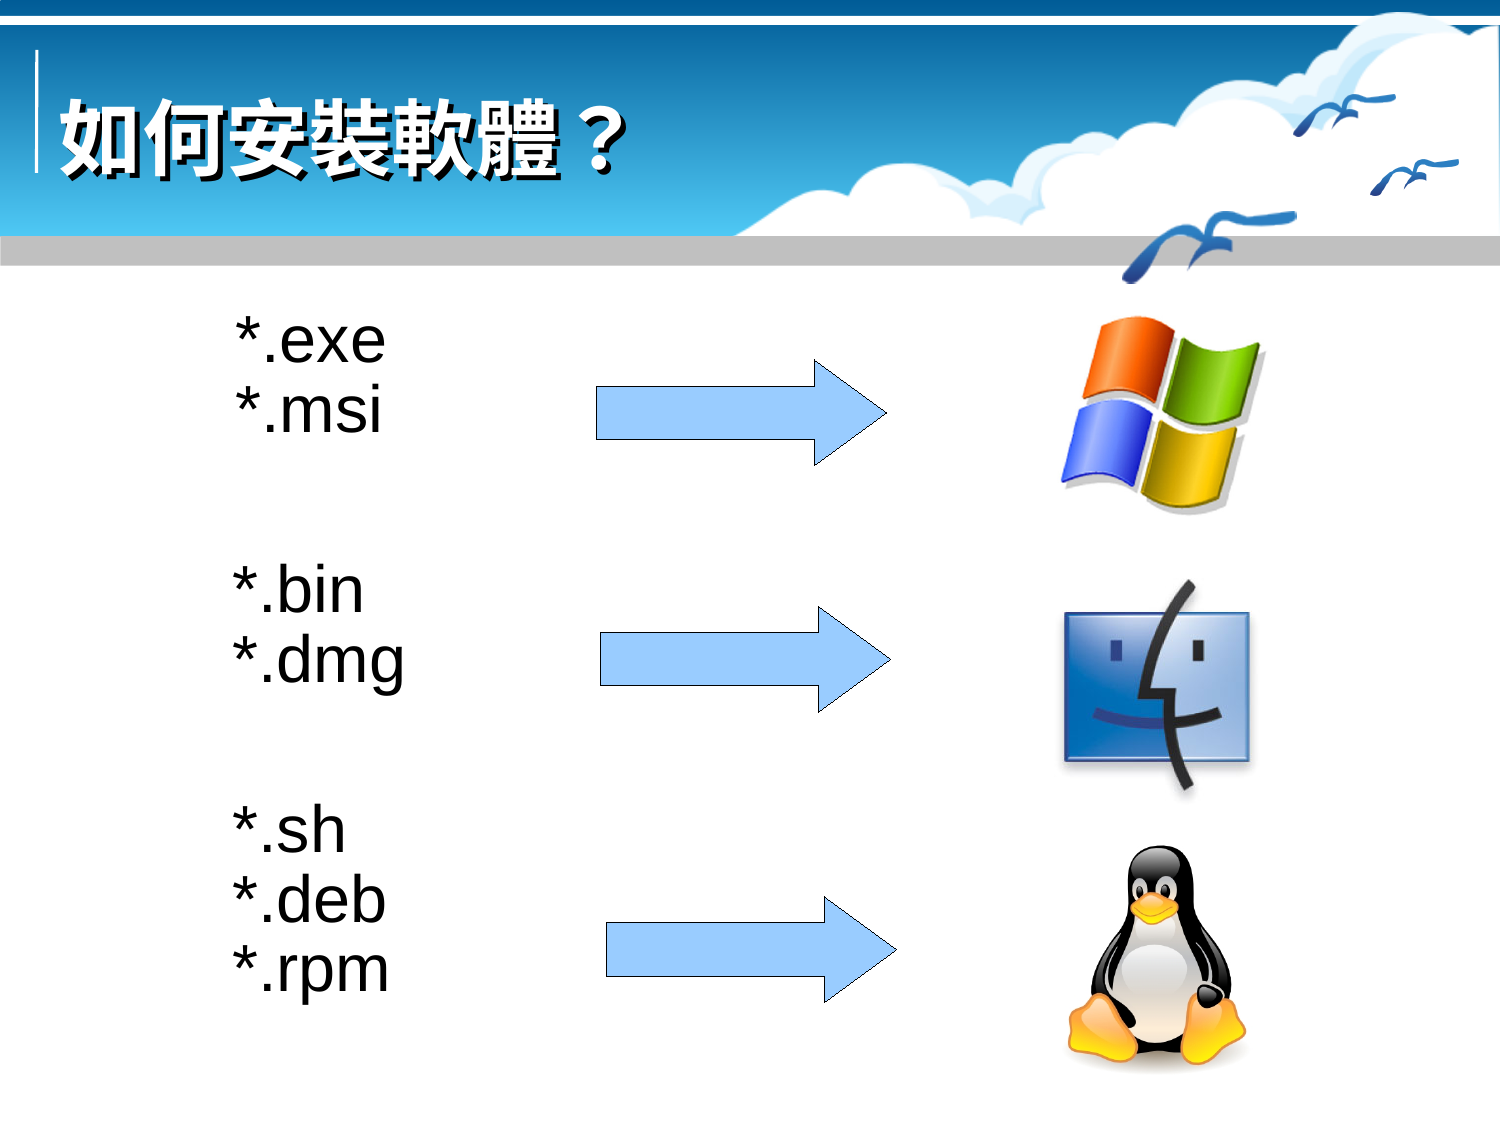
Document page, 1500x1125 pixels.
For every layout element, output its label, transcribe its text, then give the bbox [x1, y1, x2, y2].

text_box *.bin *.dmg [217, 549, 426, 709]
text_box [600, 606, 891, 713]
text_box [606, 896, 897, 1003]
title 如何安裝軟體？ [59, 86, 1465, 186]
picture [1054, 570, 1265, 805]
picture [730, 12, 1500, 284]
picture [1053, 835, 1258, 1085]
text_box *.sh *.deb *.rpm [217, 789, 423, 1019]
picture [1009, 301, 1311, 540]
text_box *.exe *.msi [220, 300, 429, 460]
text_box [596, 359, 887, 466]
